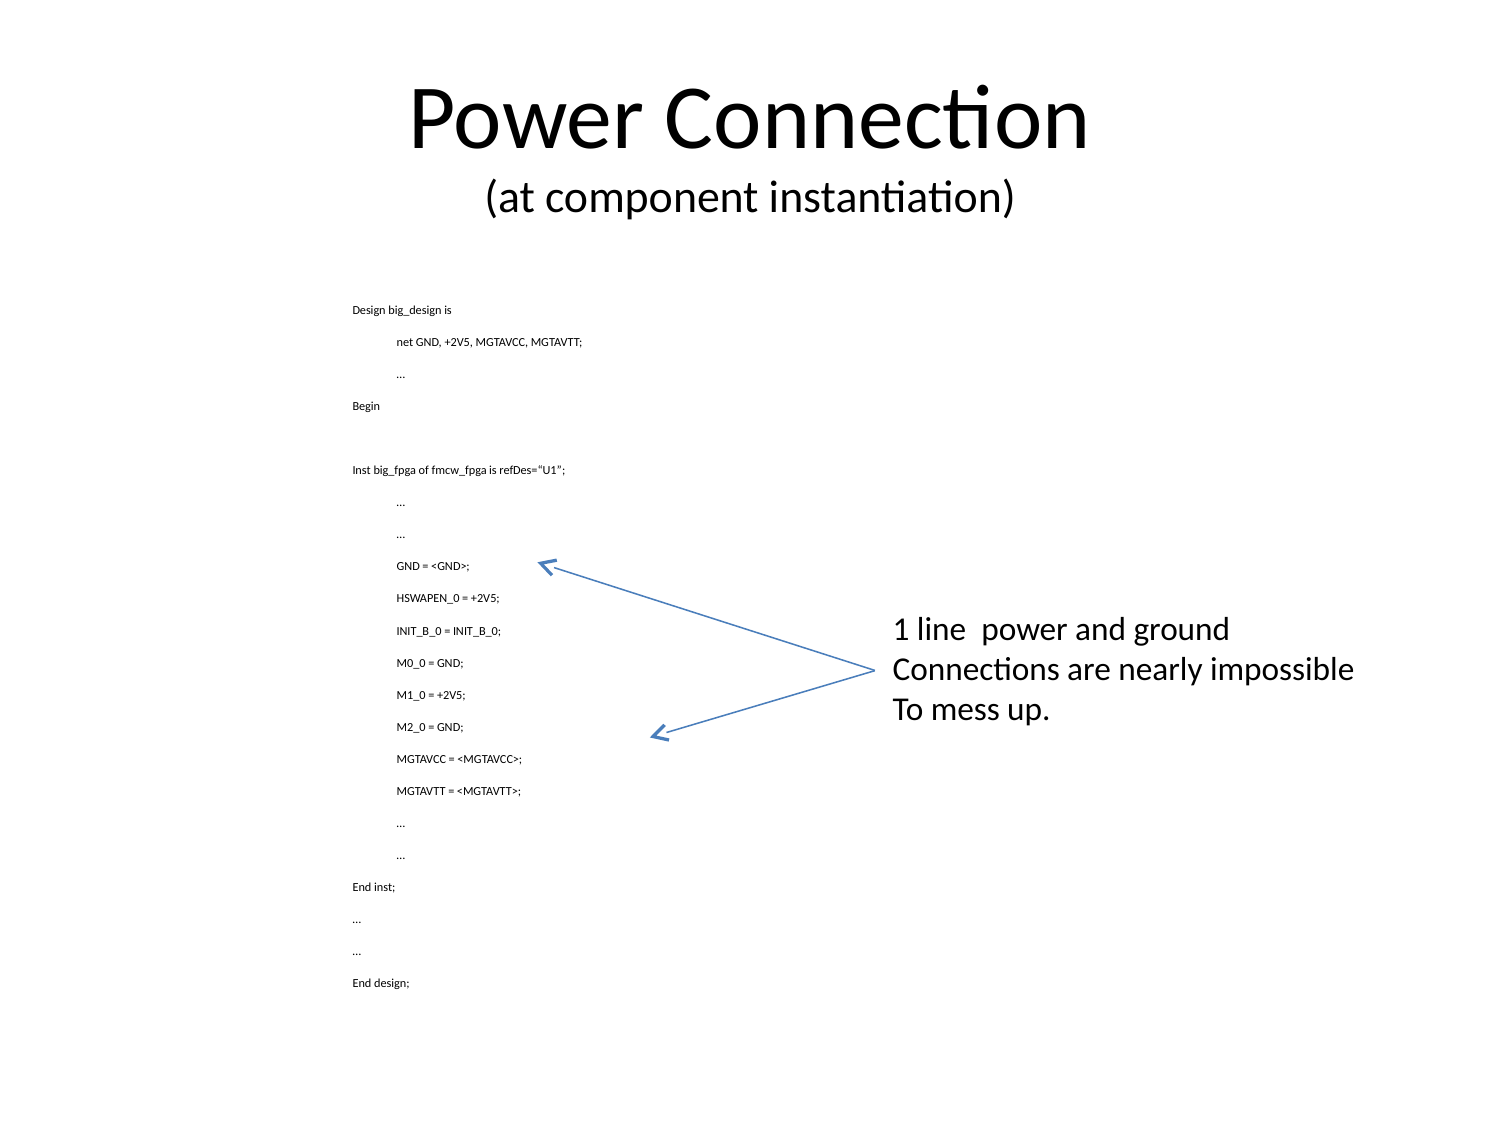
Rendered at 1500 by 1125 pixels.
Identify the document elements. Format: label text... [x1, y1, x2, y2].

text_box 1 line power and ground Connections are nearly impossible To mess up. [877, 599, 1371, 735]
title Power Connection (at component instantiation) [75, 45, 1425, 233]
list Design big_design is net GND, +2V5, MGTAVCC, MGTAVTT; … Begin Inst big_fpga of fmcw_fpga is refDes=“U1”; … … GND = <GND>; HSWAPEN_0 = +2V5; INIT_B_0 = INIT_B_0; M0_0 = GND; M1_0 = +2V5; M2_0 = GND; MGTAVCC = <MGTAVCC>; MGTAVTT = <MGTAVTT>; … … End inst; … … End design; [337, 262, 925, 1005]
